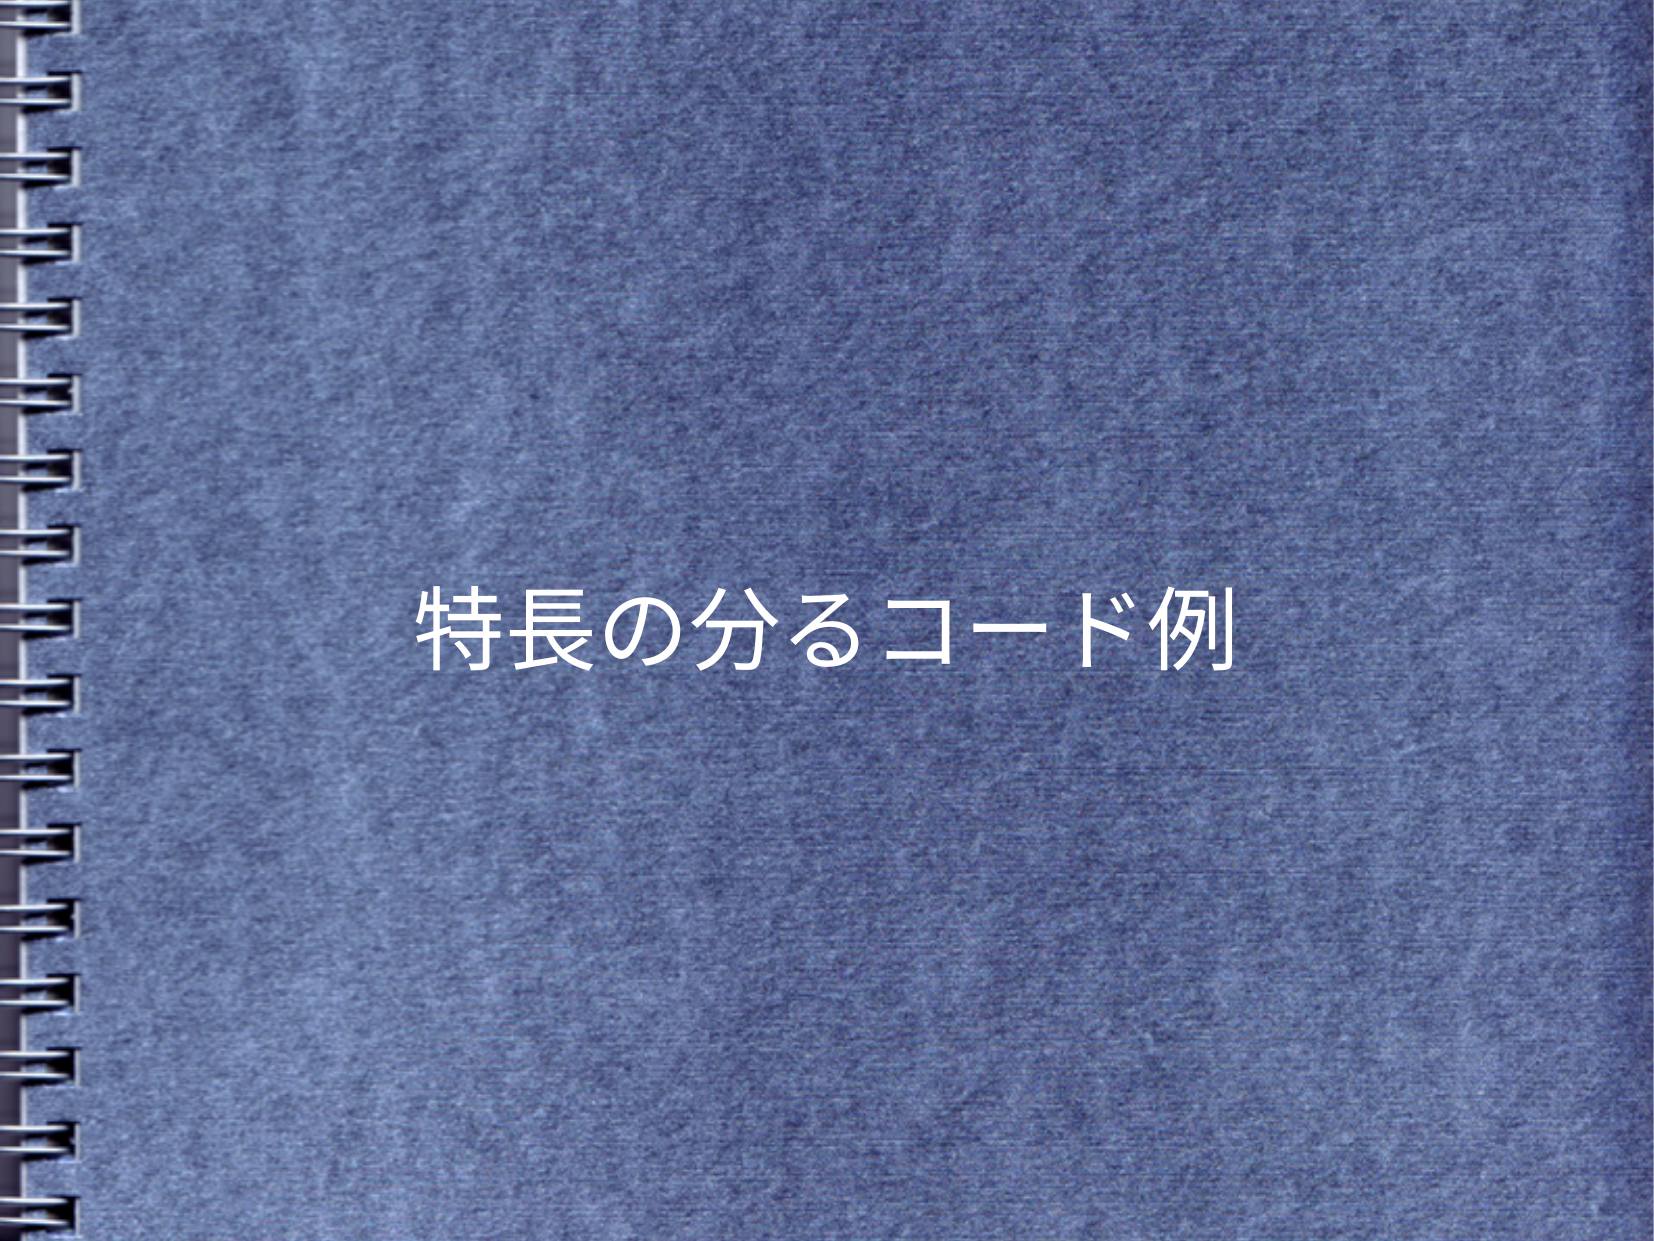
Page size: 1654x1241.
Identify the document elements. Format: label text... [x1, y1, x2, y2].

title 特長の分るコード例 [82, 519, 1571, 727]
picture [0, 0, 1654, 1241]
